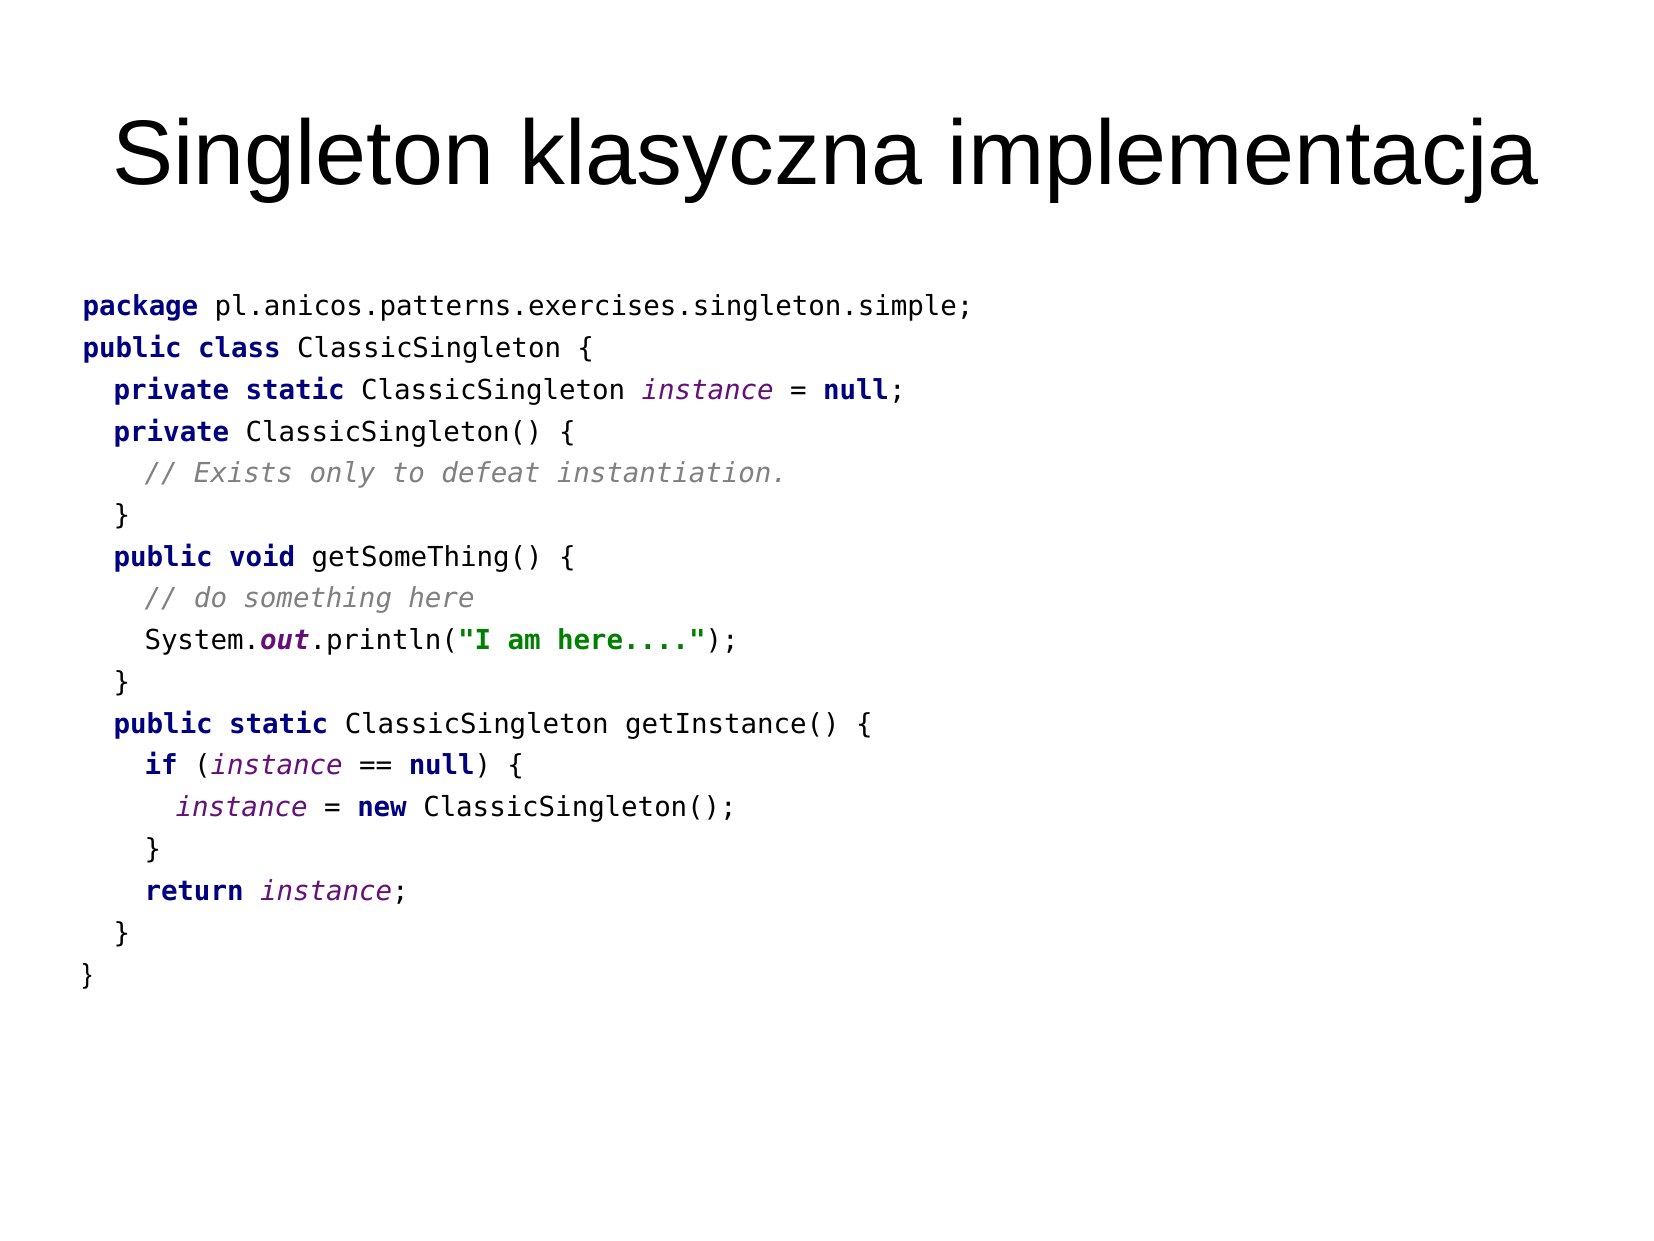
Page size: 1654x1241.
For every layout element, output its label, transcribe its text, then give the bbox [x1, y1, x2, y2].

list package pl.anicos.patterns.exercises.singleton.simple; public class ClassicSingleton { private static ClassicSingleton instance = null; private ClassicSingleton() { // Exists only to defeat instantiation. } public void getSomeThing() { // do something here System.out.println("I am here...."); } public static ClassicSingleton getInstance() { if (instance == null) { instance = new ClassicSingleton(); } return instance; } } [82, 290, 1571, 1010]
title Singleton klasyczna implementacja [82, 49, 1571, 257]
